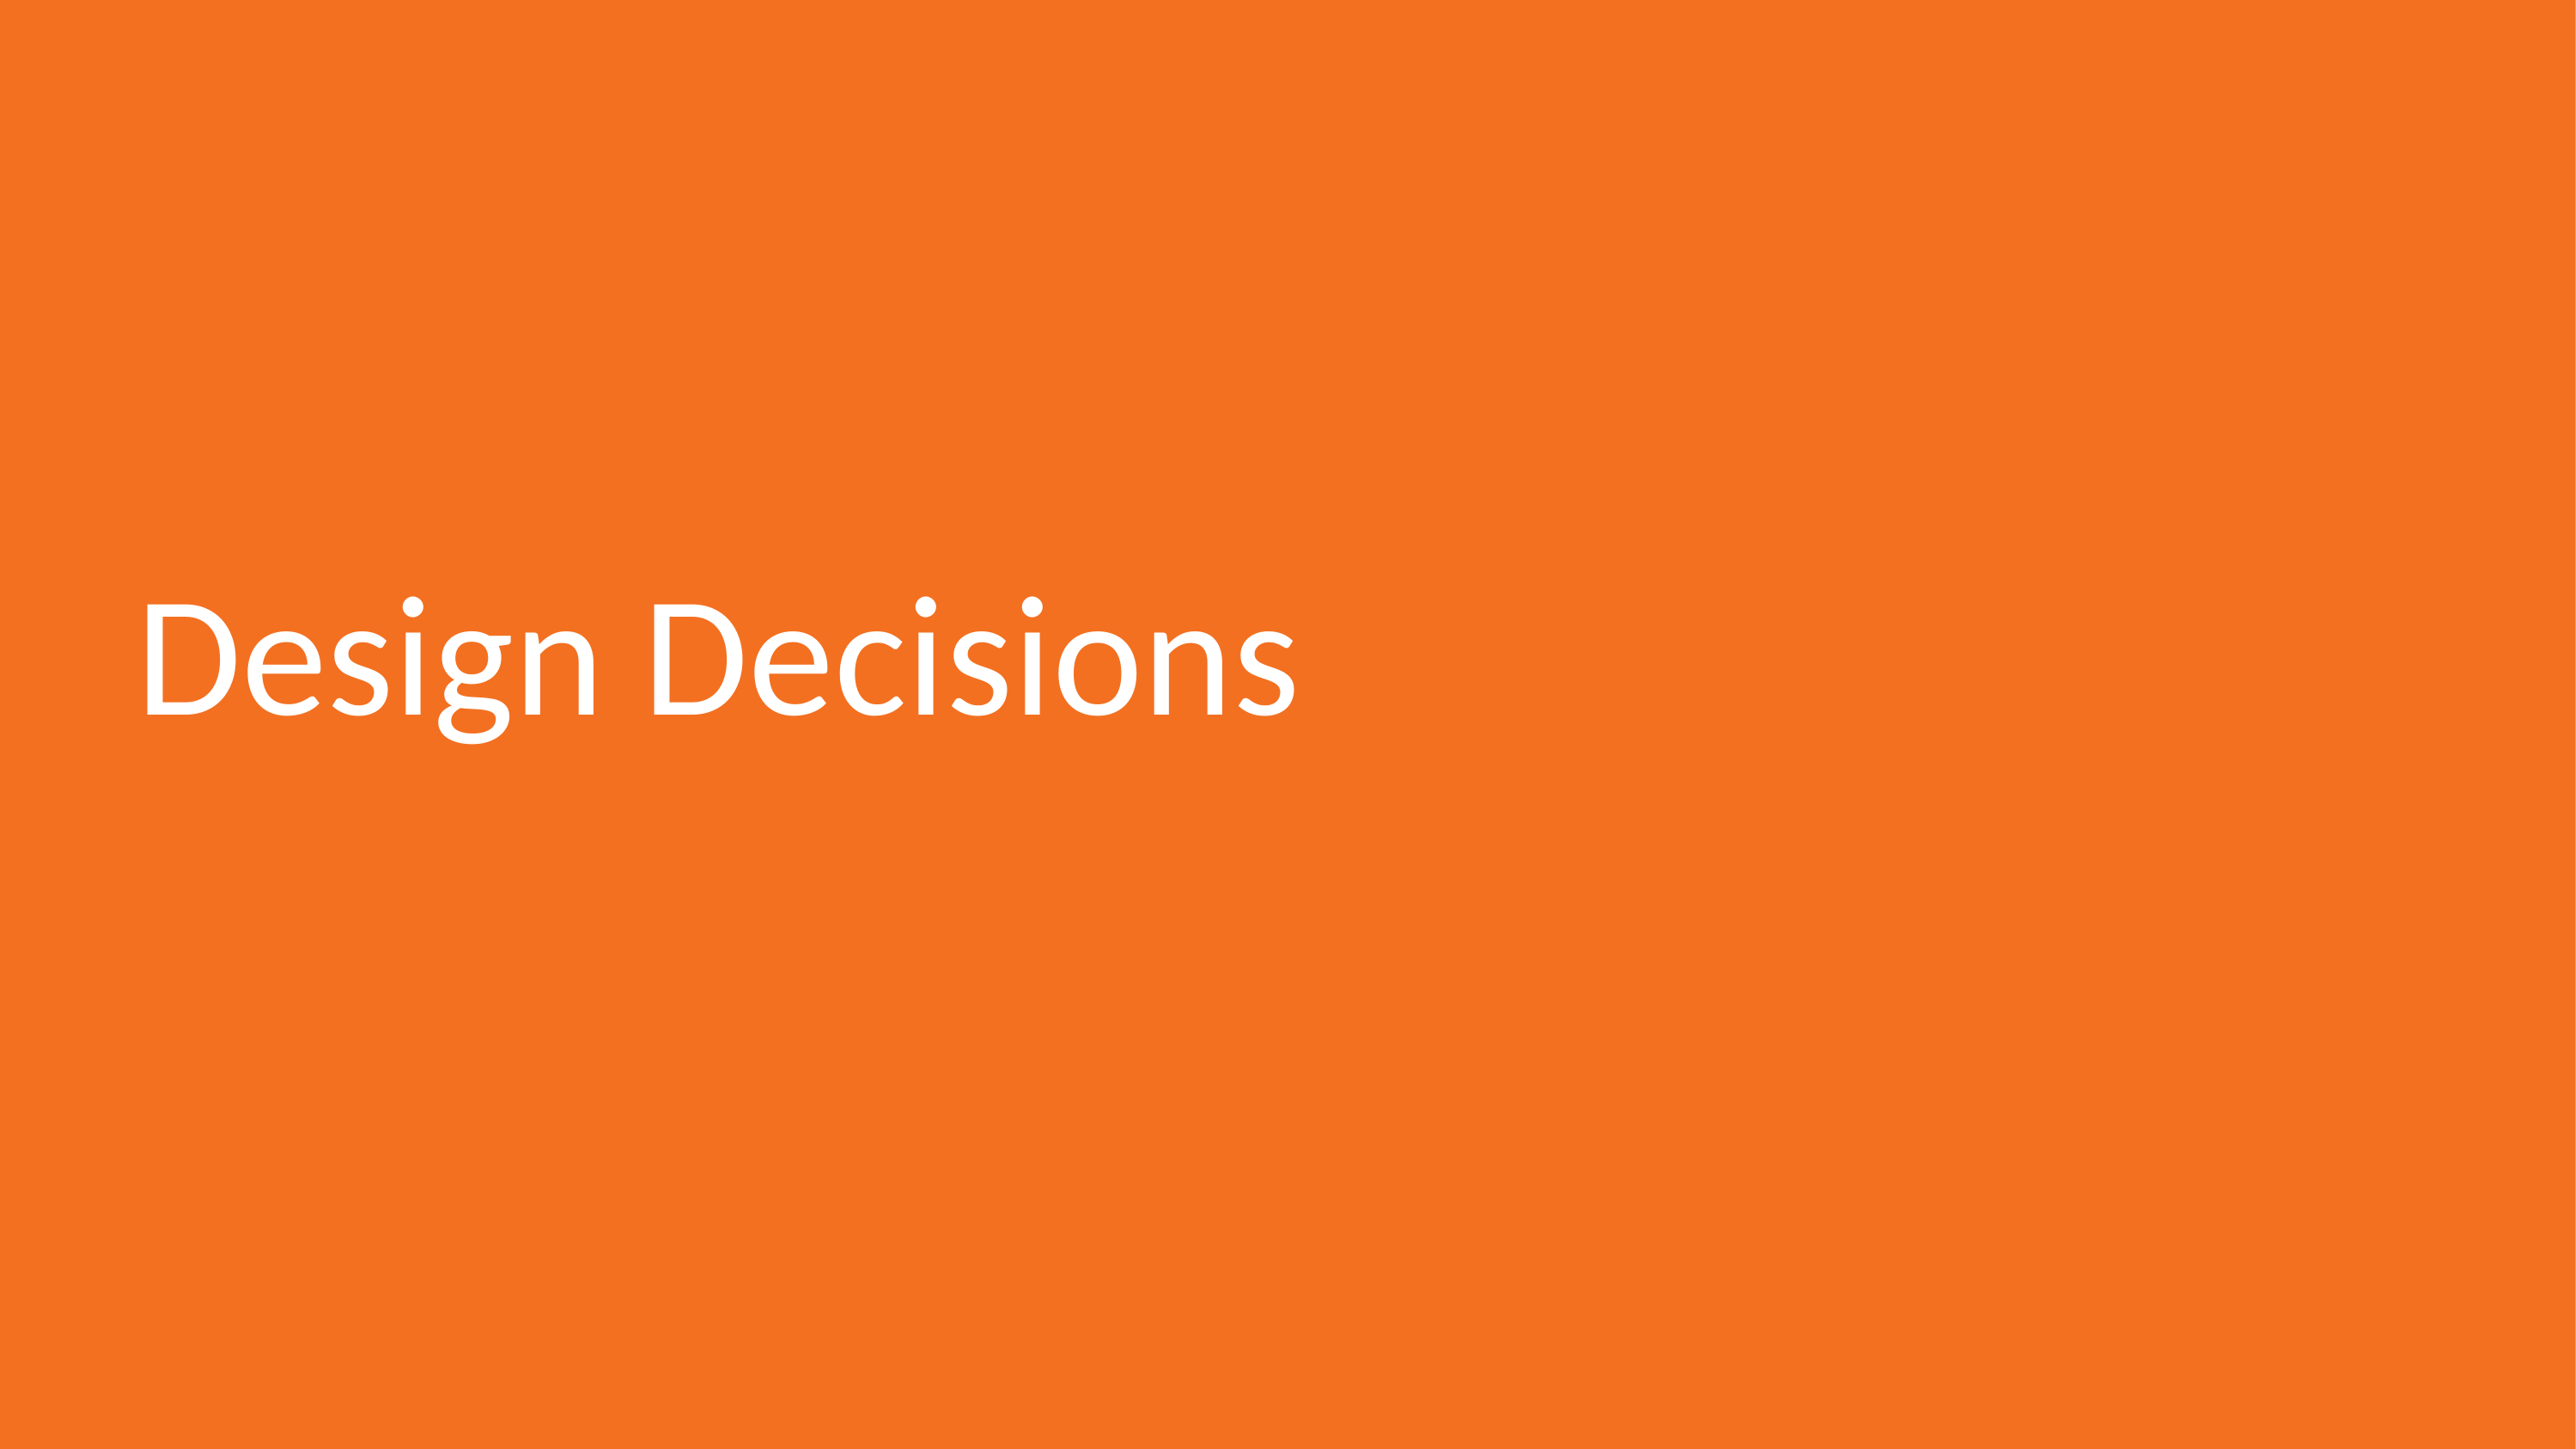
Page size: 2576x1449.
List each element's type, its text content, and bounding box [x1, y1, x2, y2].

title Design Decisions [110, 512, 2427, 776]
